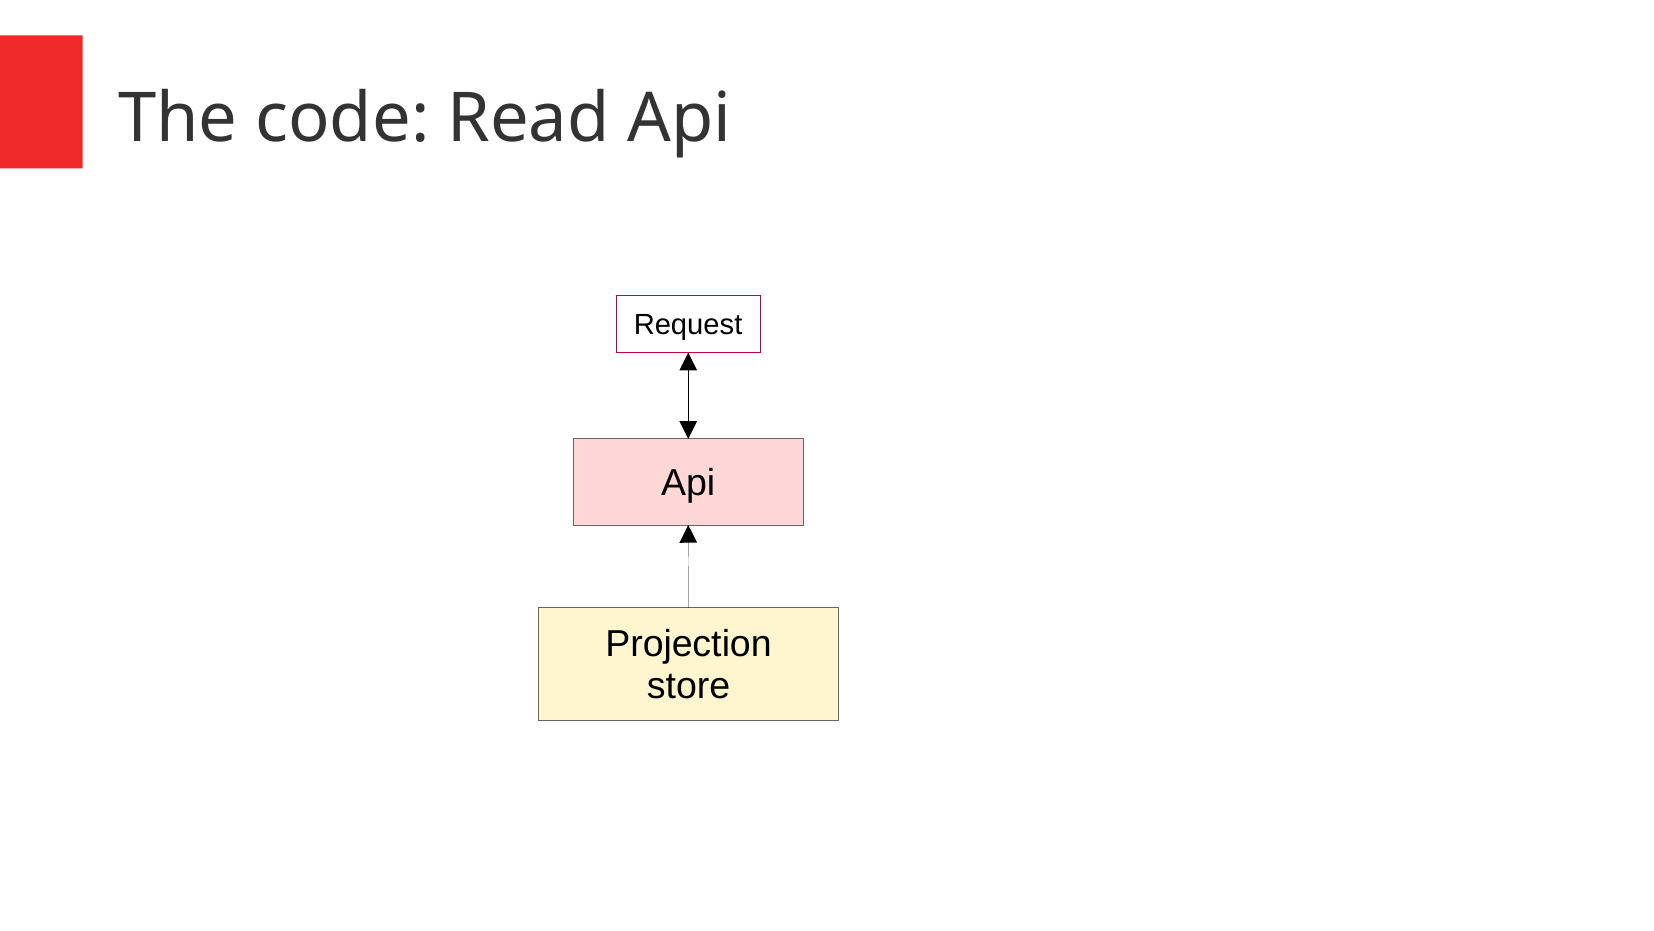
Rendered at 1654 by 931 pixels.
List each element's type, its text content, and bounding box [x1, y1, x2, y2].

title The code: Read Api [118, 37, 1571, 193]
text_box Api [573, 438, 804, 526]
text_box Projection store [538, 607, 839, 721]
text_box Request [616, 295, 761, 353]
